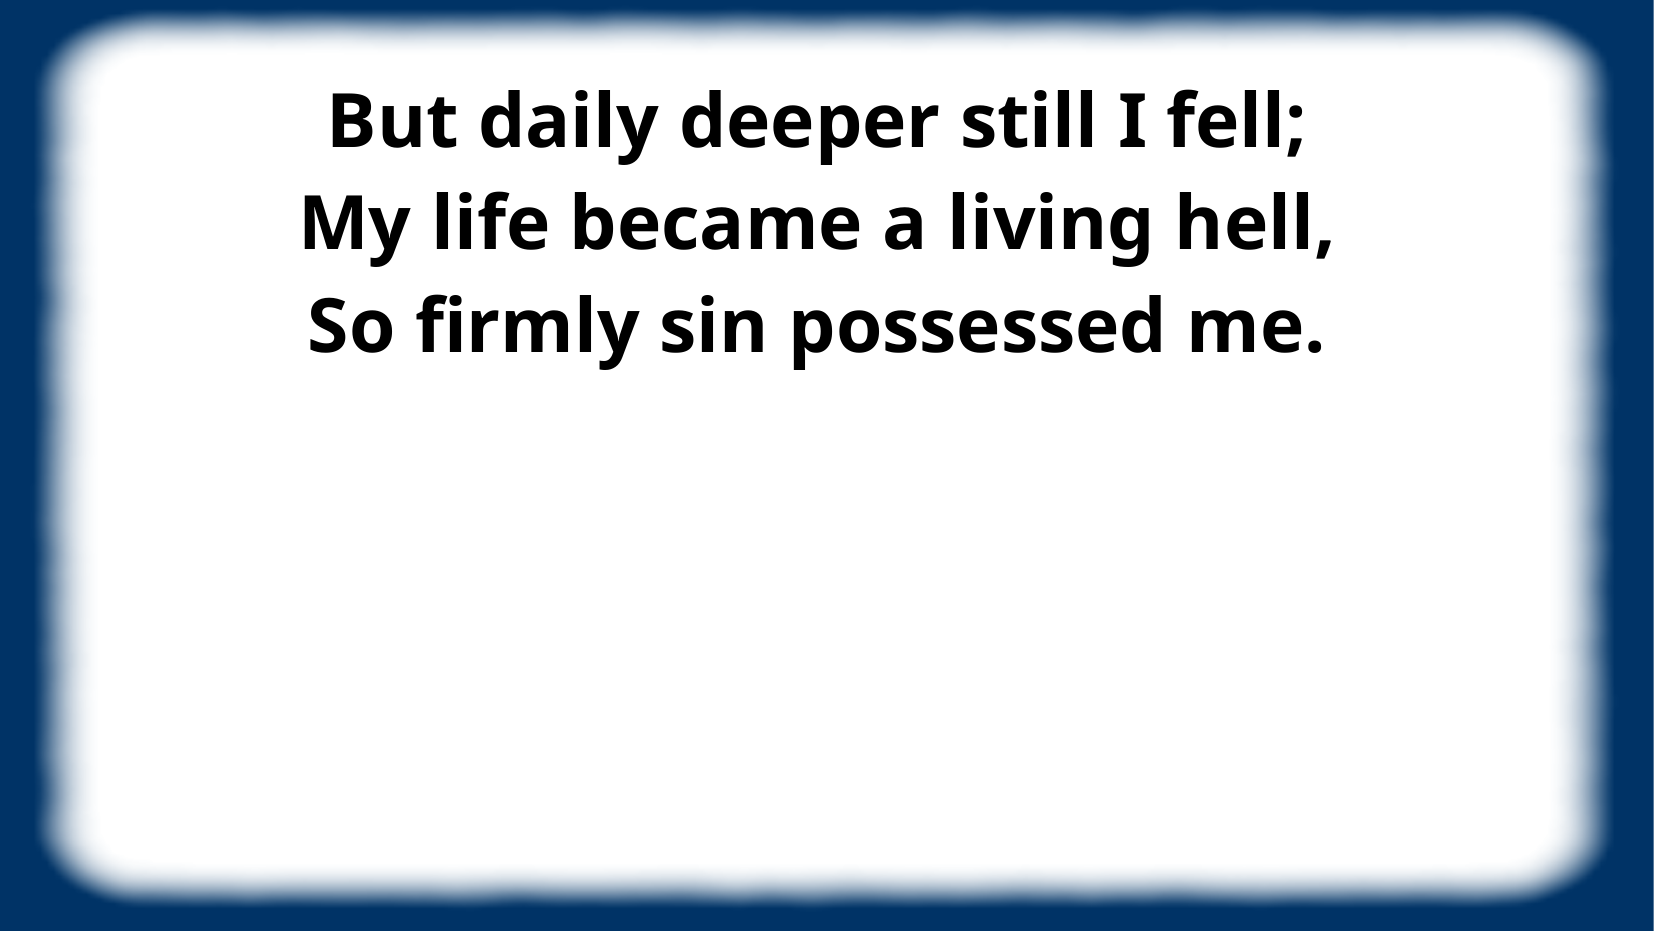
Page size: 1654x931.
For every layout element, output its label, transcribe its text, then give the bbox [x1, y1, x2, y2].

picture [0, 0, 1654, 931]
text_box But daily deeper still I fell; My life became a living hell, So firmly sin possessed me. [105, 60, 1531, 375]
